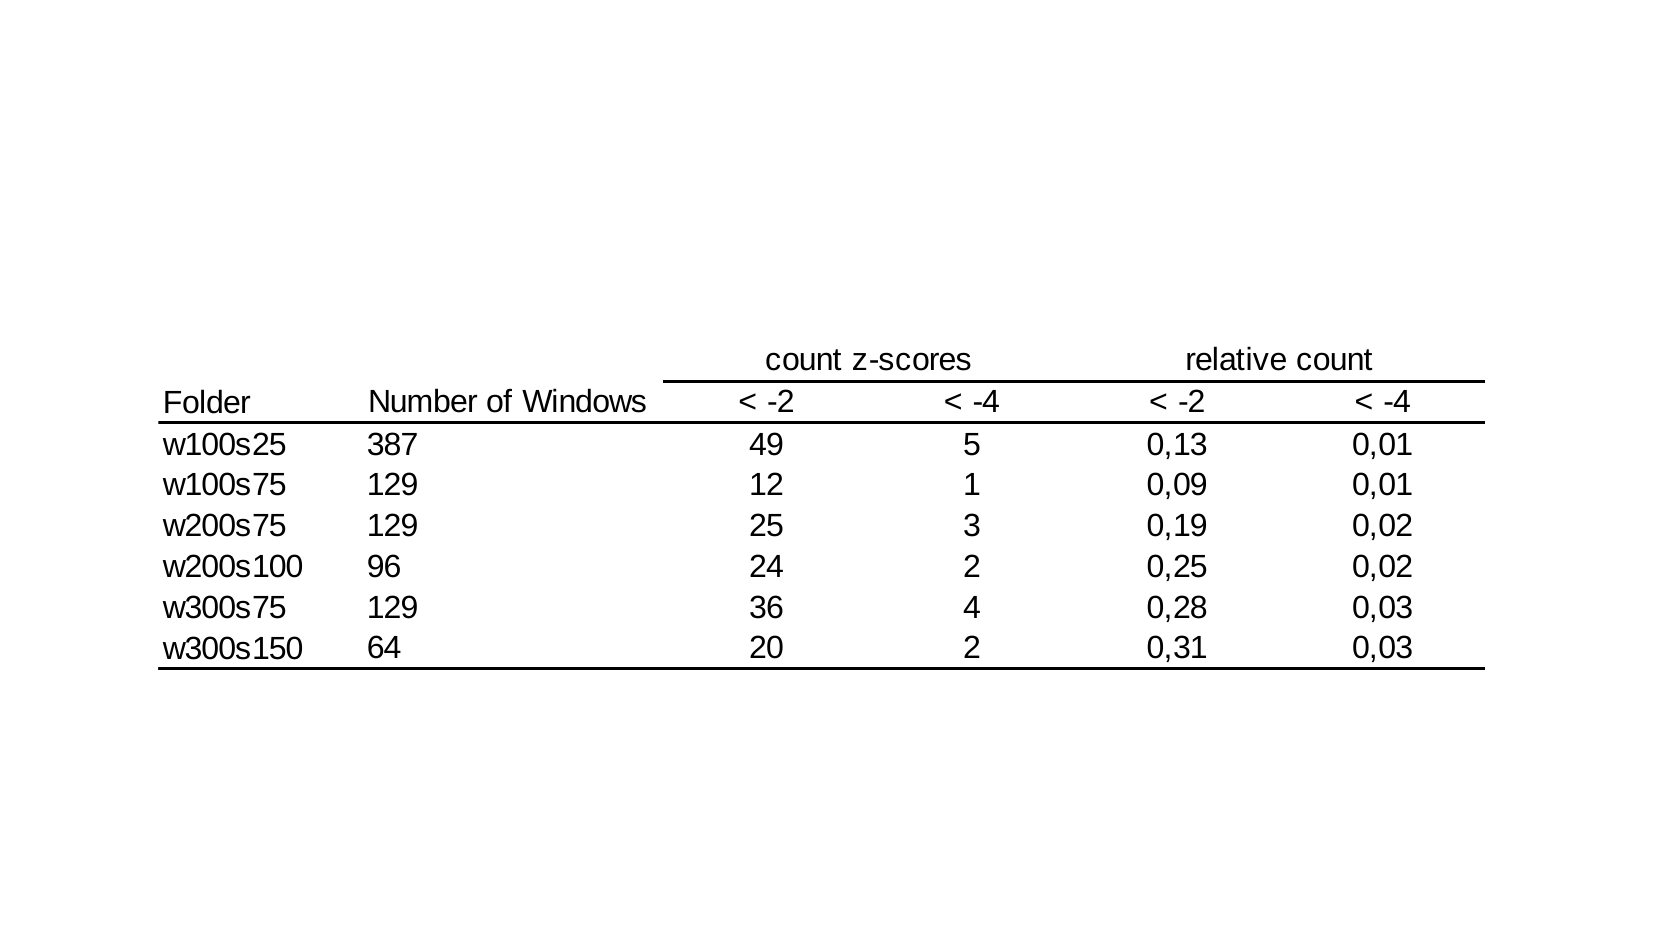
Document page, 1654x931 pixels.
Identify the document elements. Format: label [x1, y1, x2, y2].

chart [158, 338, 1489, 674]
